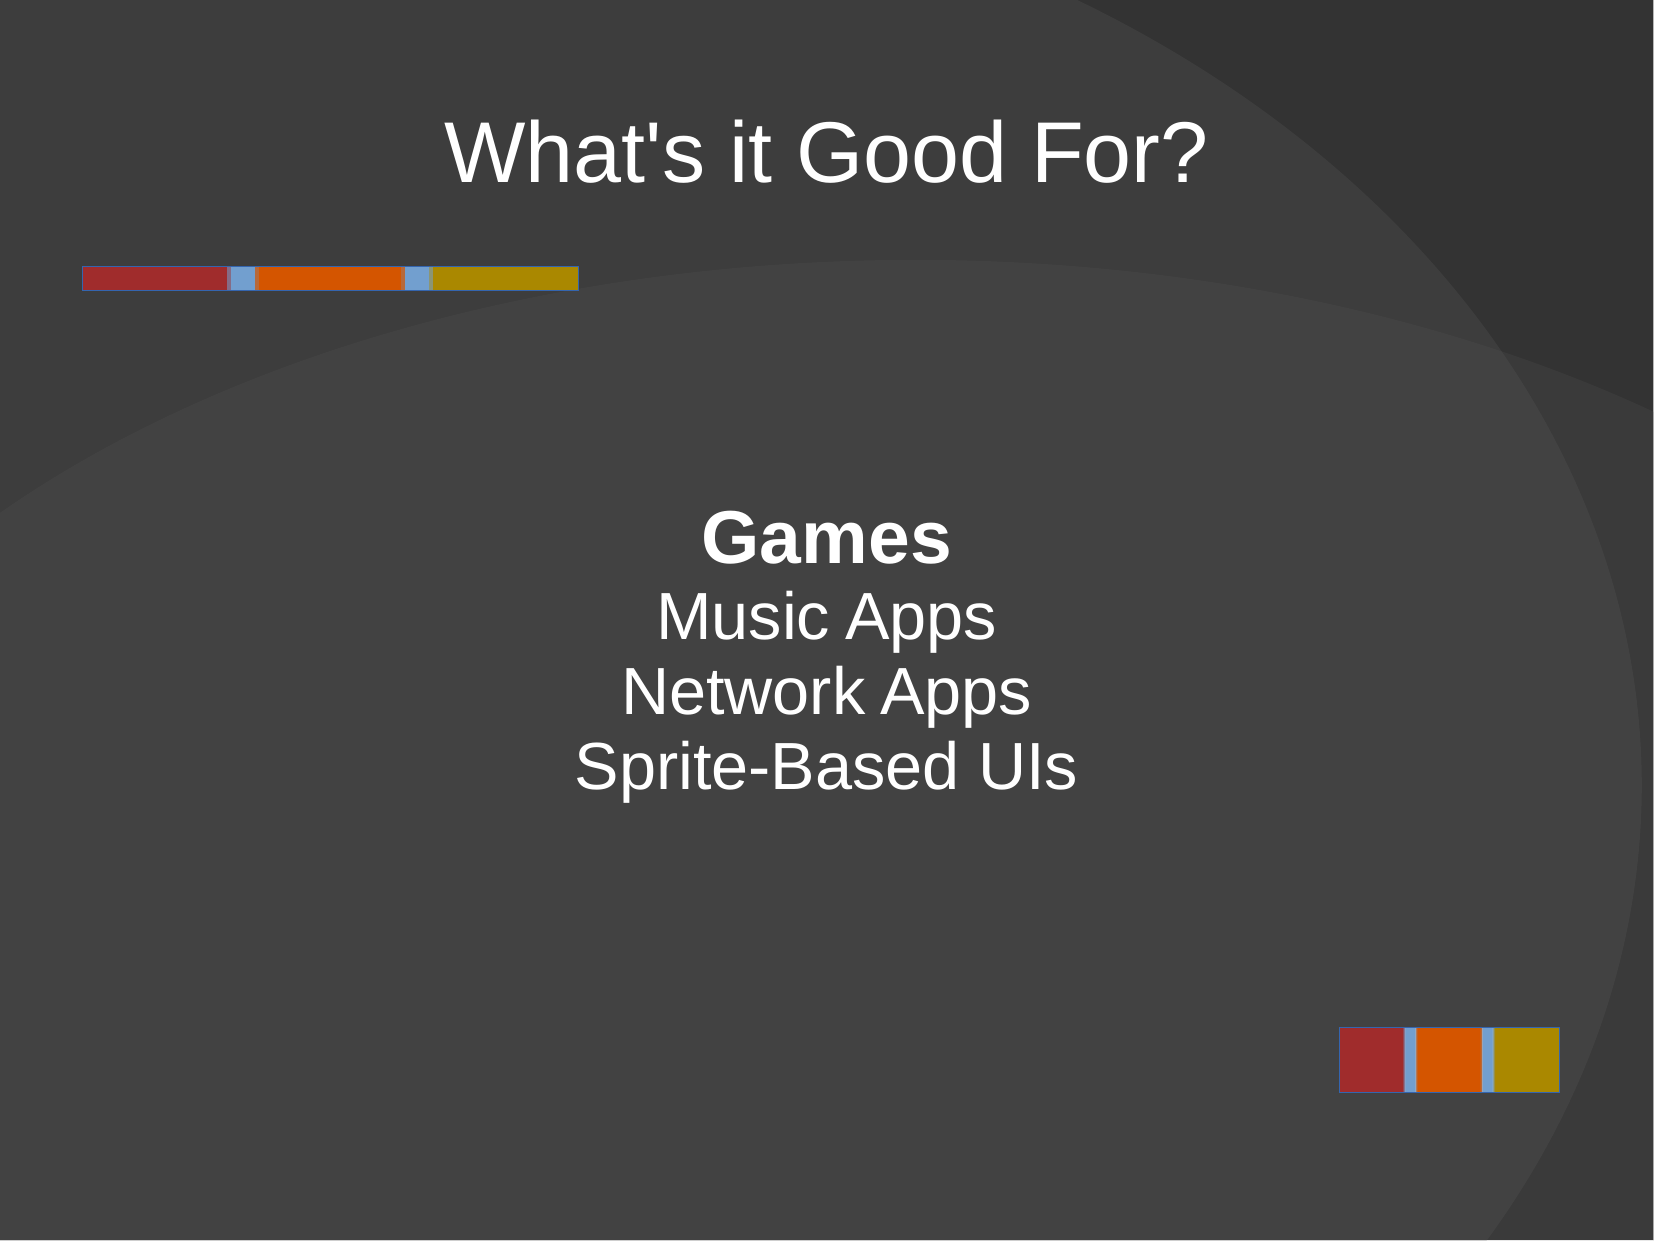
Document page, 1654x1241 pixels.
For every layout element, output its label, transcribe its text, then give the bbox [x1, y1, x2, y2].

picture [83, 267, 578, 290]
subtitle Games Music Apps Network Apps Sprite-Based UIs [82, 290, 1571, 1010]
picture [1340, 1028, 1559, 1092]
title What's it Good For? [82, 49, 1571, 257]
